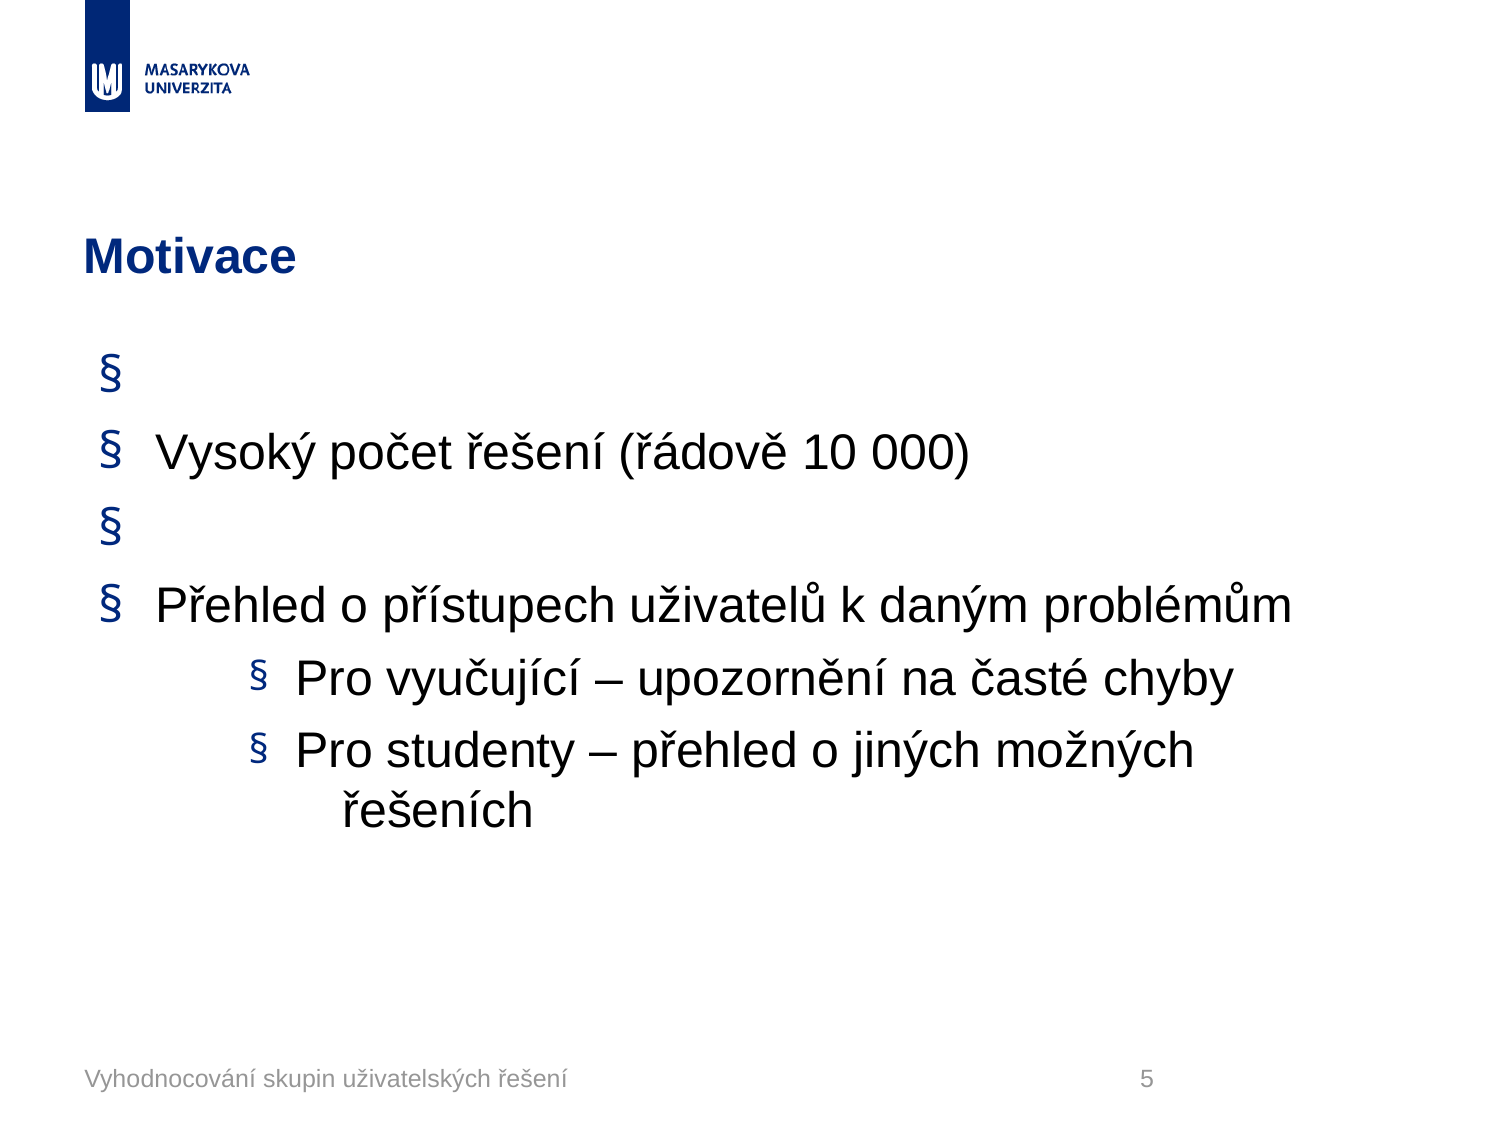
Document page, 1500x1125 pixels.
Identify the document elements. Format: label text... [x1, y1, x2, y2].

text_box 5 [1125, 1025, 1428, 1101]
text_box Vysoký počet řešení (řádově 10 000) Přehled o přístupech uživatelů k daným problémům Pro vyučující – upozornění na časté chyby Pro studenty – přehled o jiných možných řešeních [83, 331, 1410, 1007]
text_box Vyhodnocování skupin uživatelských řešení [69, 1025, 1104, 1101]
title Motivace [83, 184, 1411, 291]
